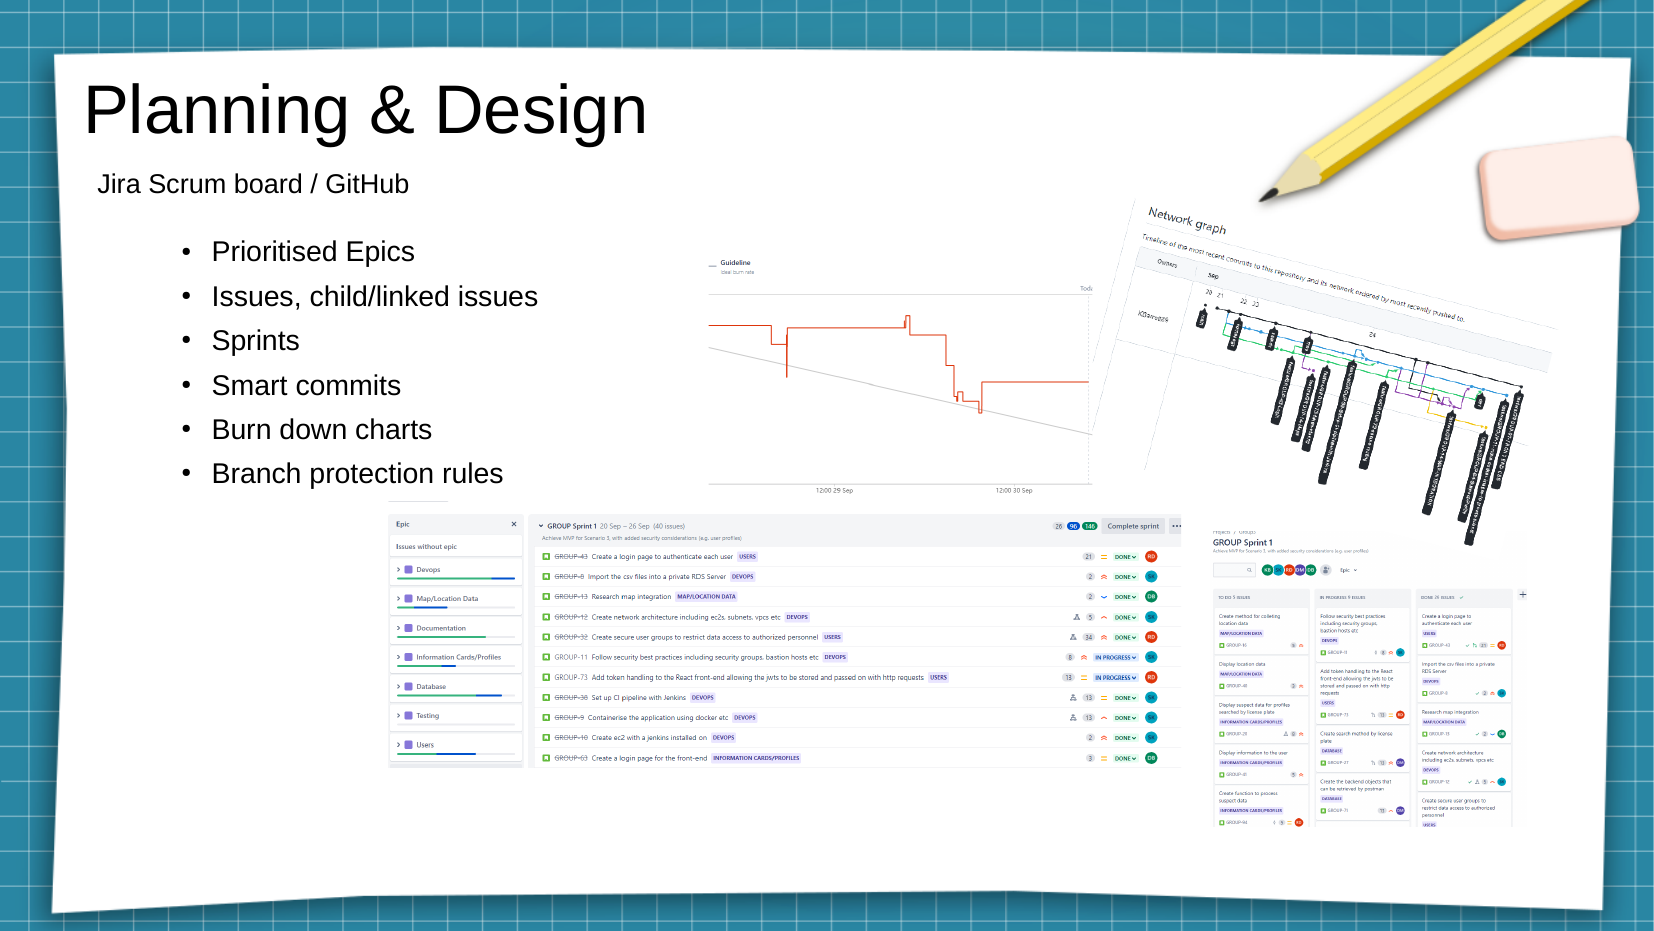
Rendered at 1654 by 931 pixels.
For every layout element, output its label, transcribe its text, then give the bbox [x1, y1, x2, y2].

picture [0, 0, 1654, 931]
title Planning & Design [82, 70, 650, 148]
list Prioritised Epics Issues, child/linked issues Sprints Smart commits Burn down charts Branch protection rules [171, 236, 621, 492]
list [200, 236, 945, 580]
list Jira Scrum board / GitHub [59, 169, 414, 207]
